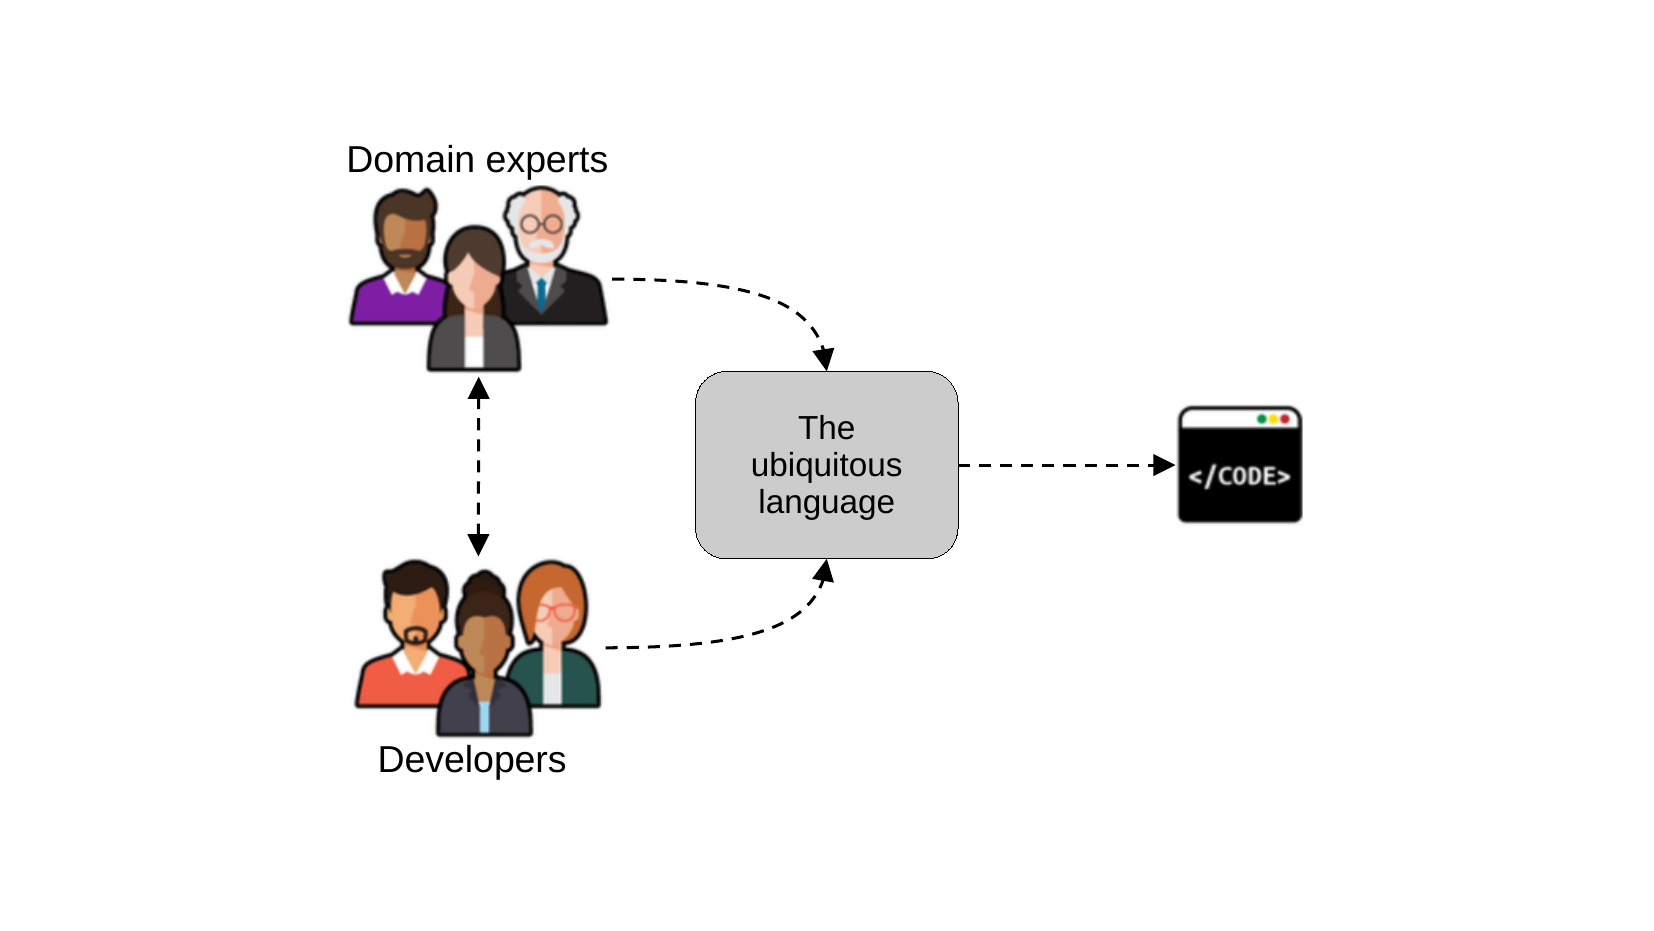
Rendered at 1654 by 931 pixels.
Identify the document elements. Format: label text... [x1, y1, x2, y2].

text_box Developers [362, 730, 588, 788]
picture [351, 556, 606, 740]
picture [345, 188, 613, 377]
text_box The ubiquitous language [695, 371, 959, 559]
text_box [300, 90, 1351, 825]
picture [1175, 403, 1306, 527]
text_box Domain experts [331, 130, 632, 188]
